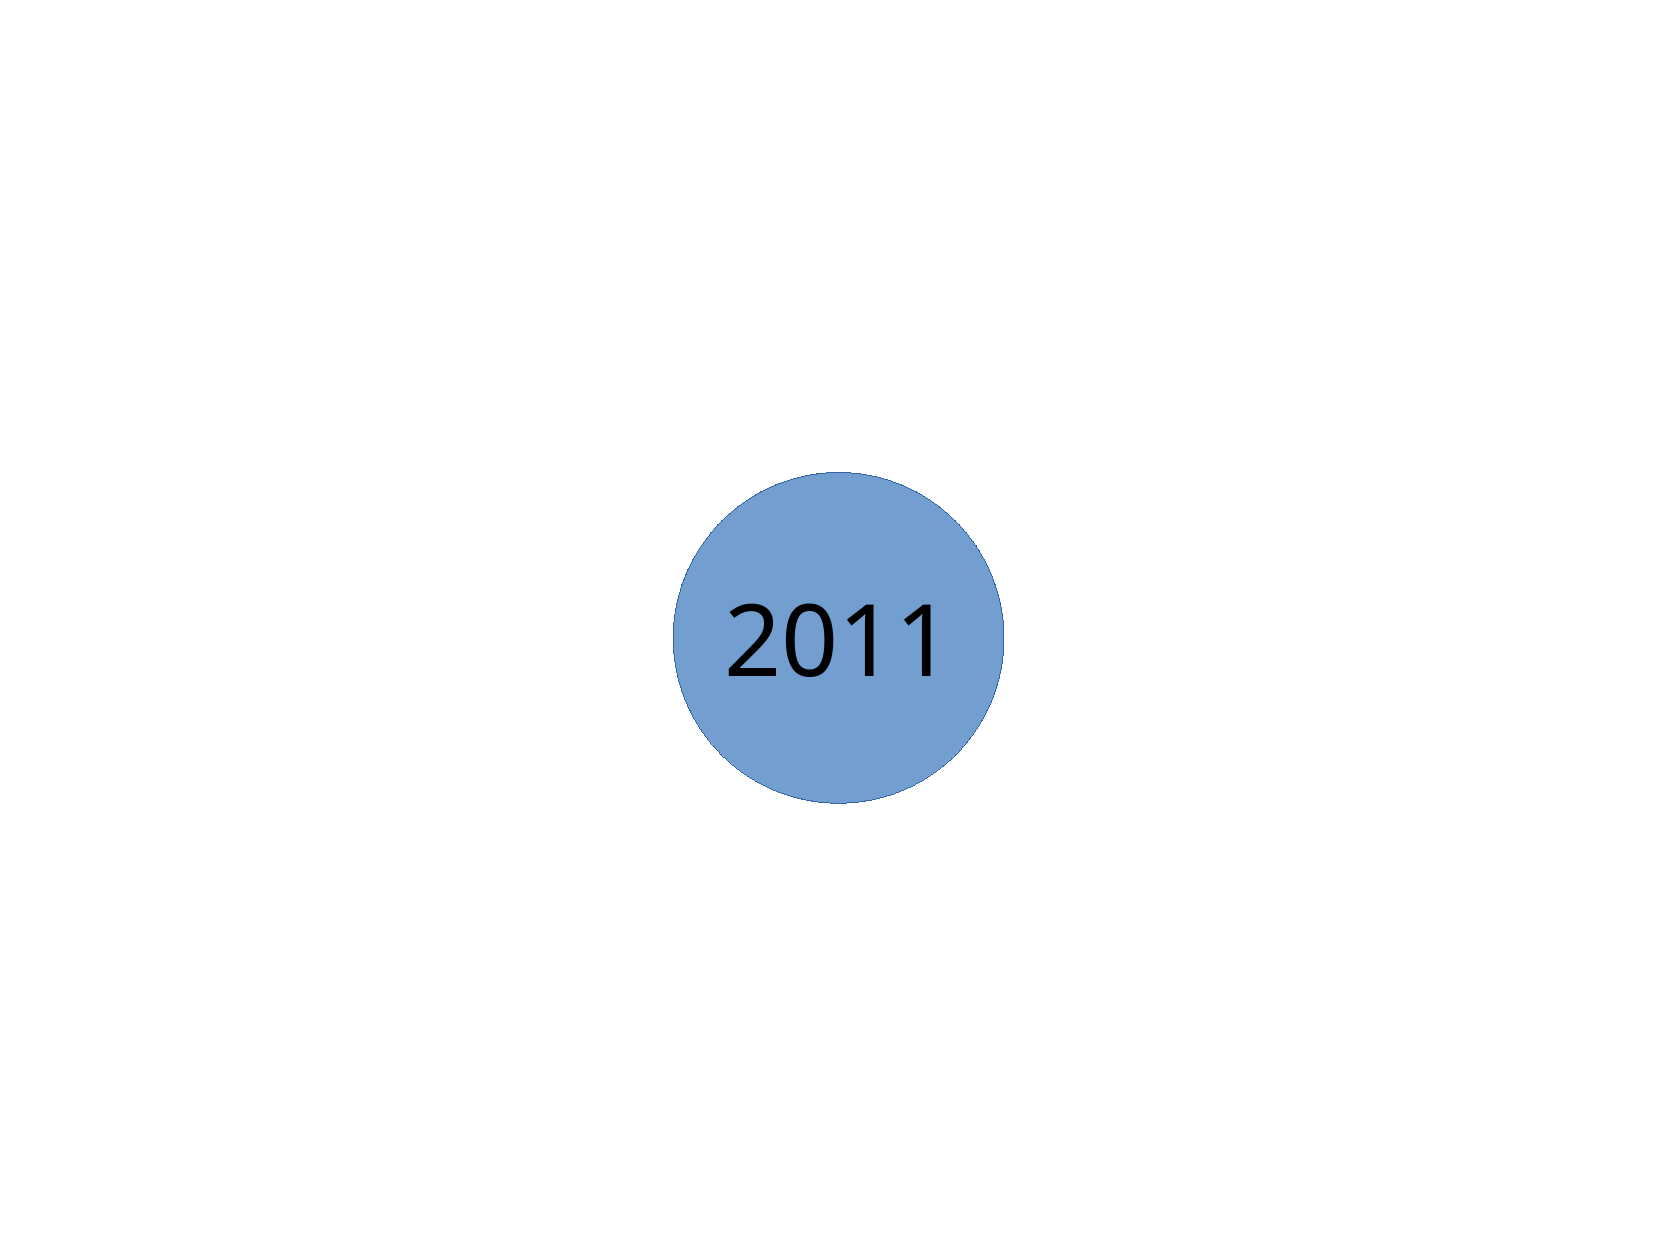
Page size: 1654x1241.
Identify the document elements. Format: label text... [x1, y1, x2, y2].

text_box 2011 [673, 472, 1004, 804]
